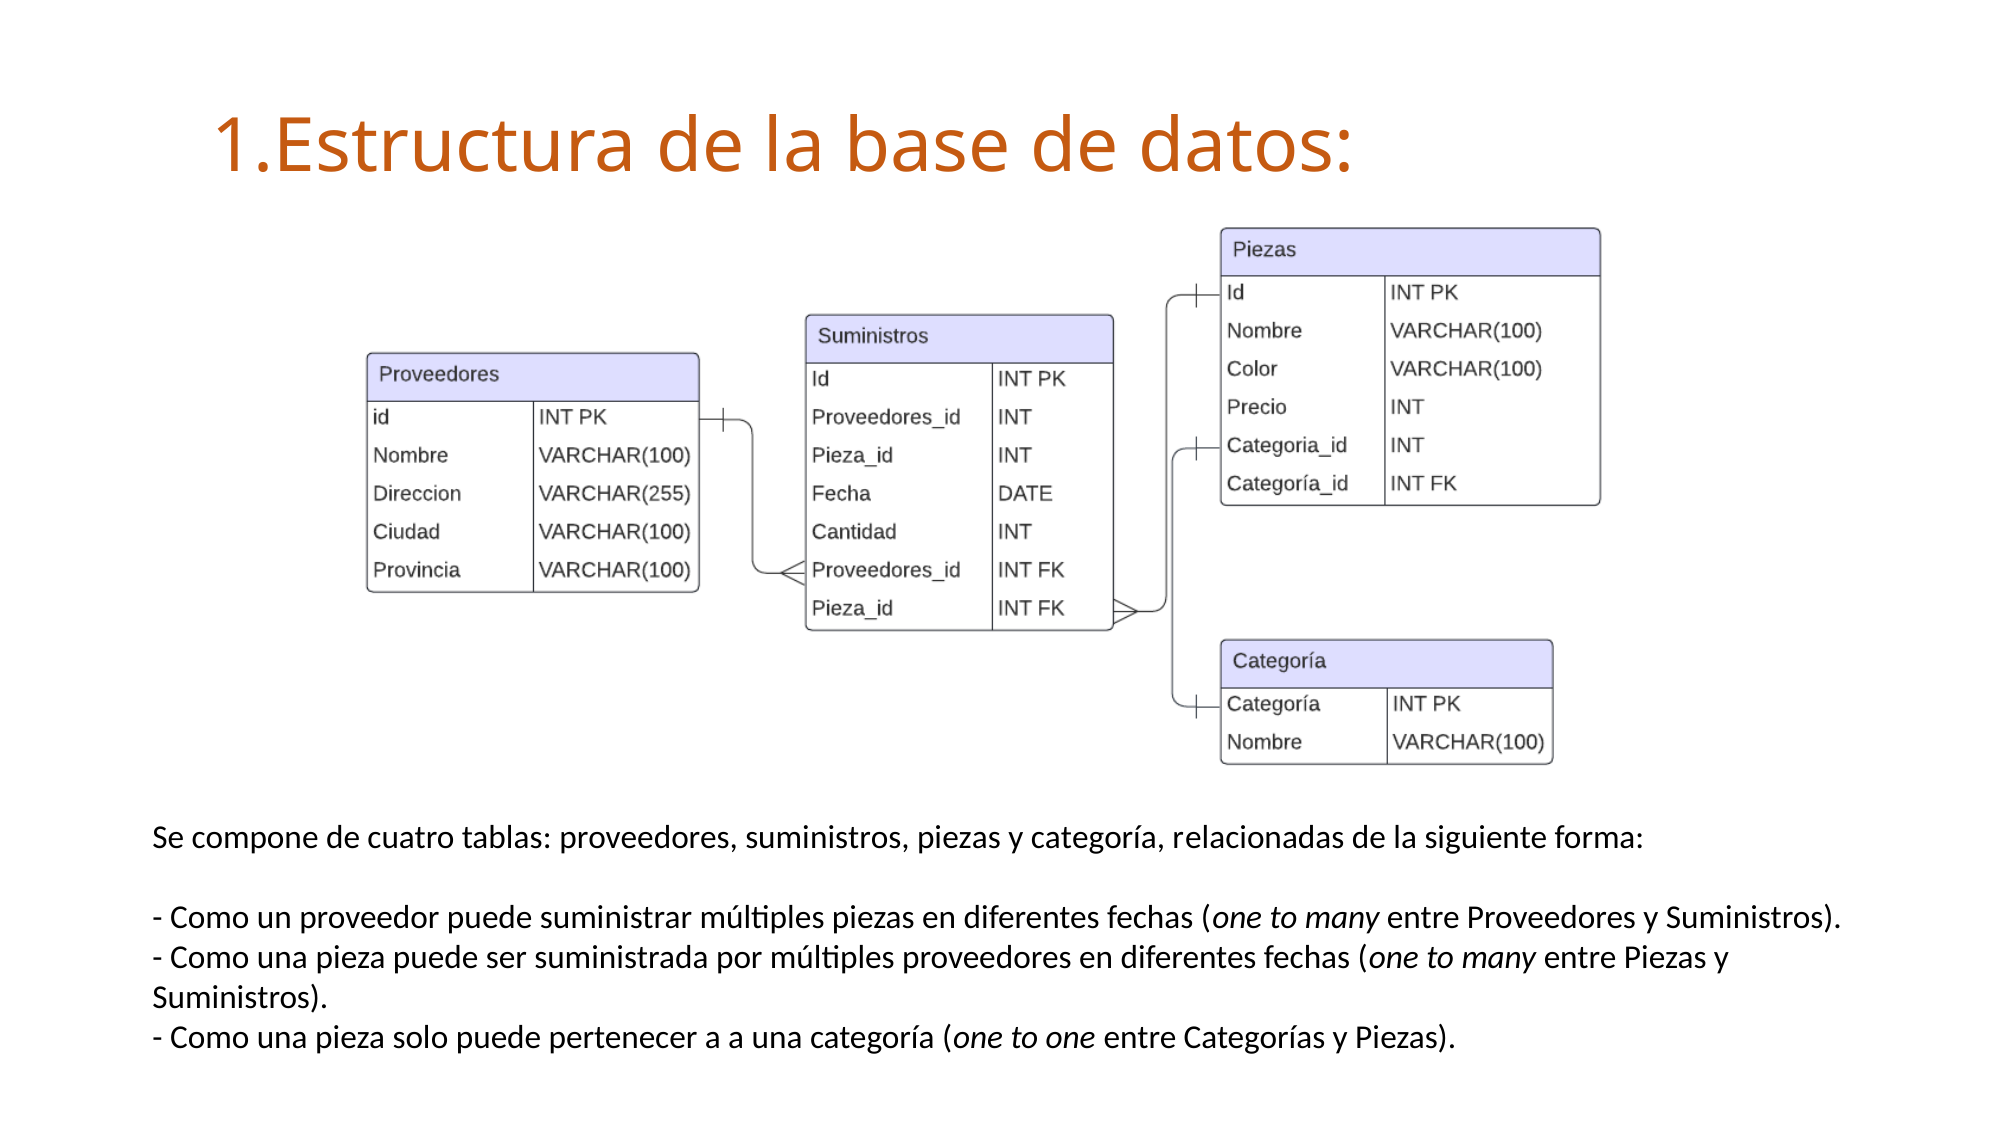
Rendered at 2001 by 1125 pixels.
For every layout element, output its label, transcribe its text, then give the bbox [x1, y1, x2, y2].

text_box Se compone de cuatro tablas: proveedores, suministros, piezas y categoría, relacionadas de la siguiente forma: - Como un proveedor puede suministrar múltiples piezas en diferentes fechas (one to many entre Proveedores y Suministros). - Como una pieza puede ser suministrada por múltiples proveedores en diferentes fechas (one to many entre Piezas y Suministros). - Como una pieza solo puede pertenecer a a una categoría (one to one entre Categorías y Piezas). [137, 807, 1890, 1066]
title 1.Estructura de la base de datos: [196, 46, 1922, 248]
picture [346, 219, 1615, 777]
